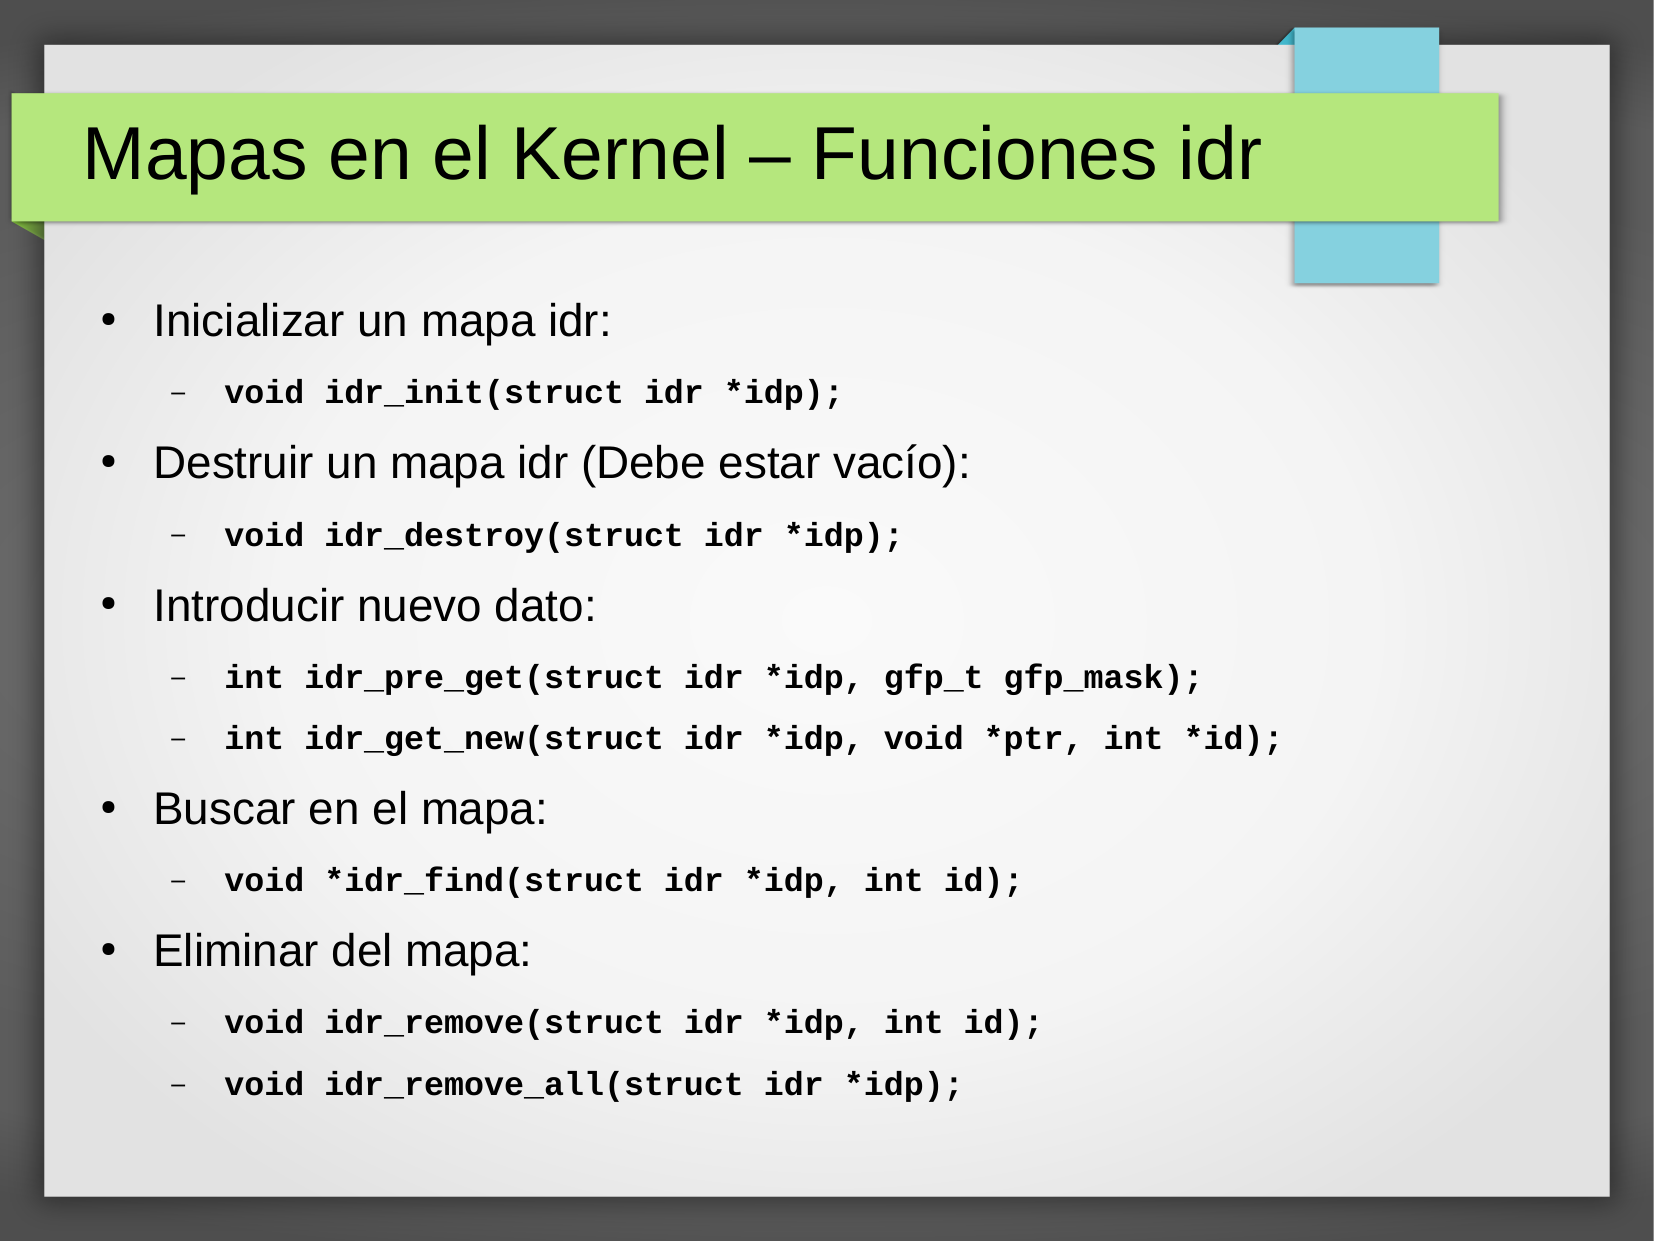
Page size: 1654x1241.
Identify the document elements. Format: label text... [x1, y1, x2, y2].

picture [0, 0, 1654, 1241]
list Inicializar un mapa idr: void idr_init(struct idr *idp); Destruir un mapa idr (Debe estar vacío): void idr_destroy(struct idr *idp); Introducir nuevo dato: int idr_pre_get(struct idr *idp, gfp_t gfp_mask); int idr_get_new(struct idr *idp, void *ptr, int *id); Buscar en el mapa: void *idr_find(struct idr *idp, int id); Eliminar del mapa: void idr_remove(struct idr *idp, int id); void idr_remove_all(struct idr *idp); [82, 295, 1571, 1170]
title Mapas en el Kernel – Funciones idr [82, 94, 1264, 213]
